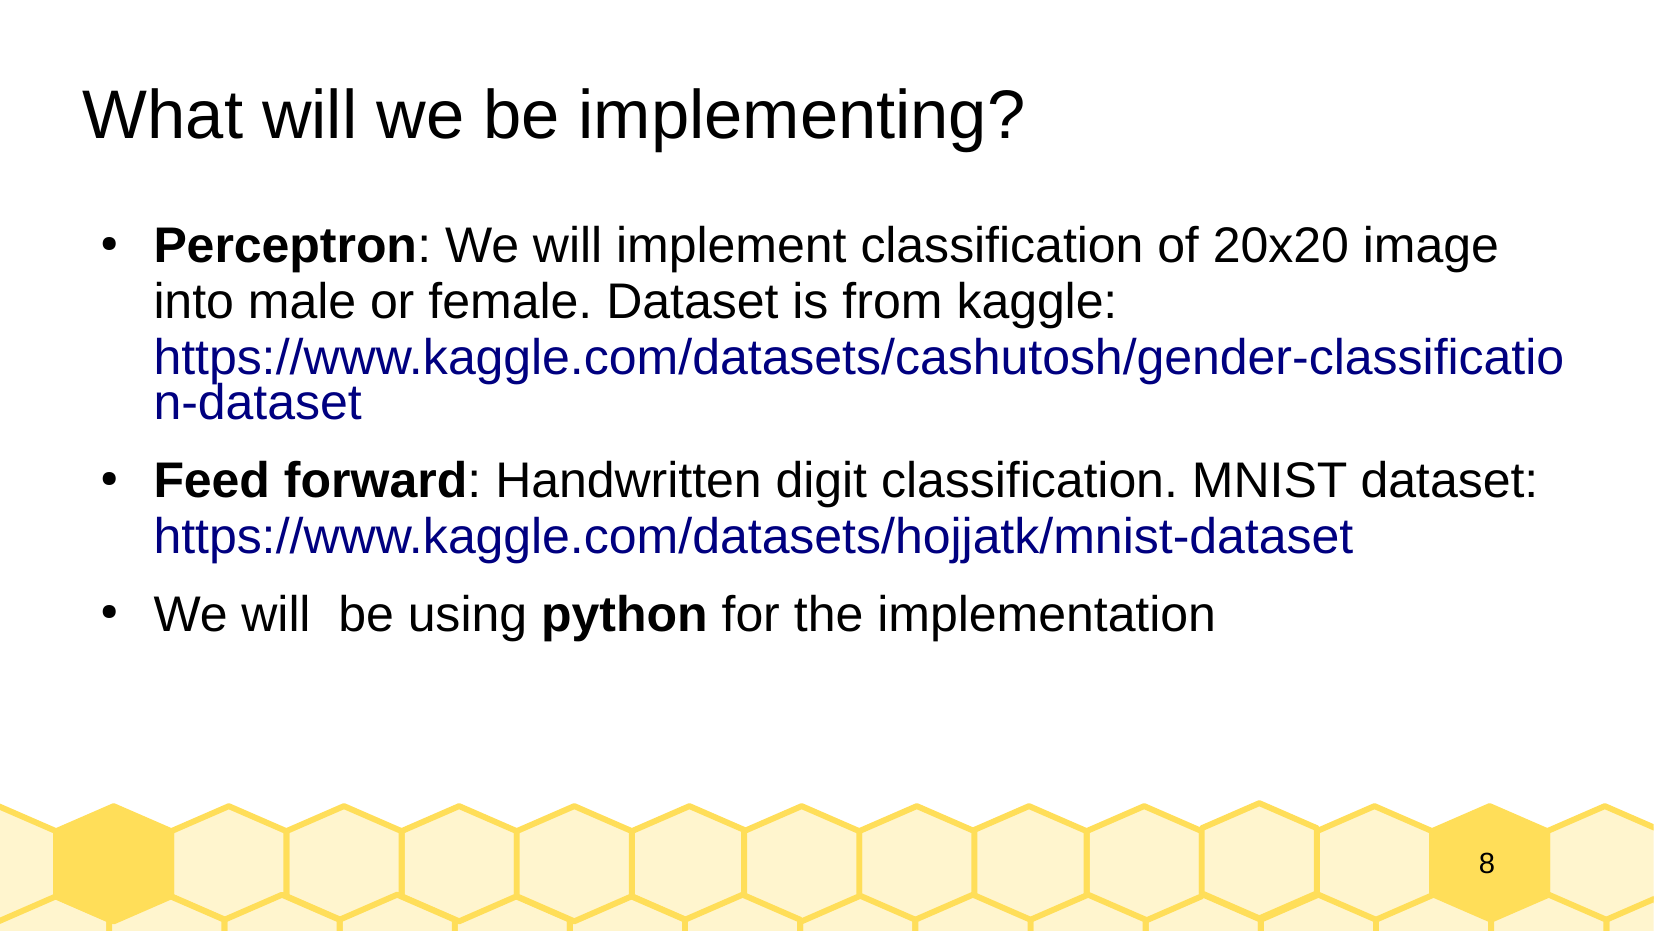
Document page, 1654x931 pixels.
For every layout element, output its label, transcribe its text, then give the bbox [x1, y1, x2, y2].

list Perceptron: We will implement classification of 20x20 image into male or female. Dataset is from kaggle: https://www.kaggle.com/datasets/cashutosh/gender-classification-dataset Feed forward: Handwritten digit classification. MNIST dataset: https://www.kaggle.com/datasets/hojjatk/mnist-dataset We will be using python for the implementation [82, 217, 1571, 758]
title What will we be implementing? [82, 37, 1571, 193]
